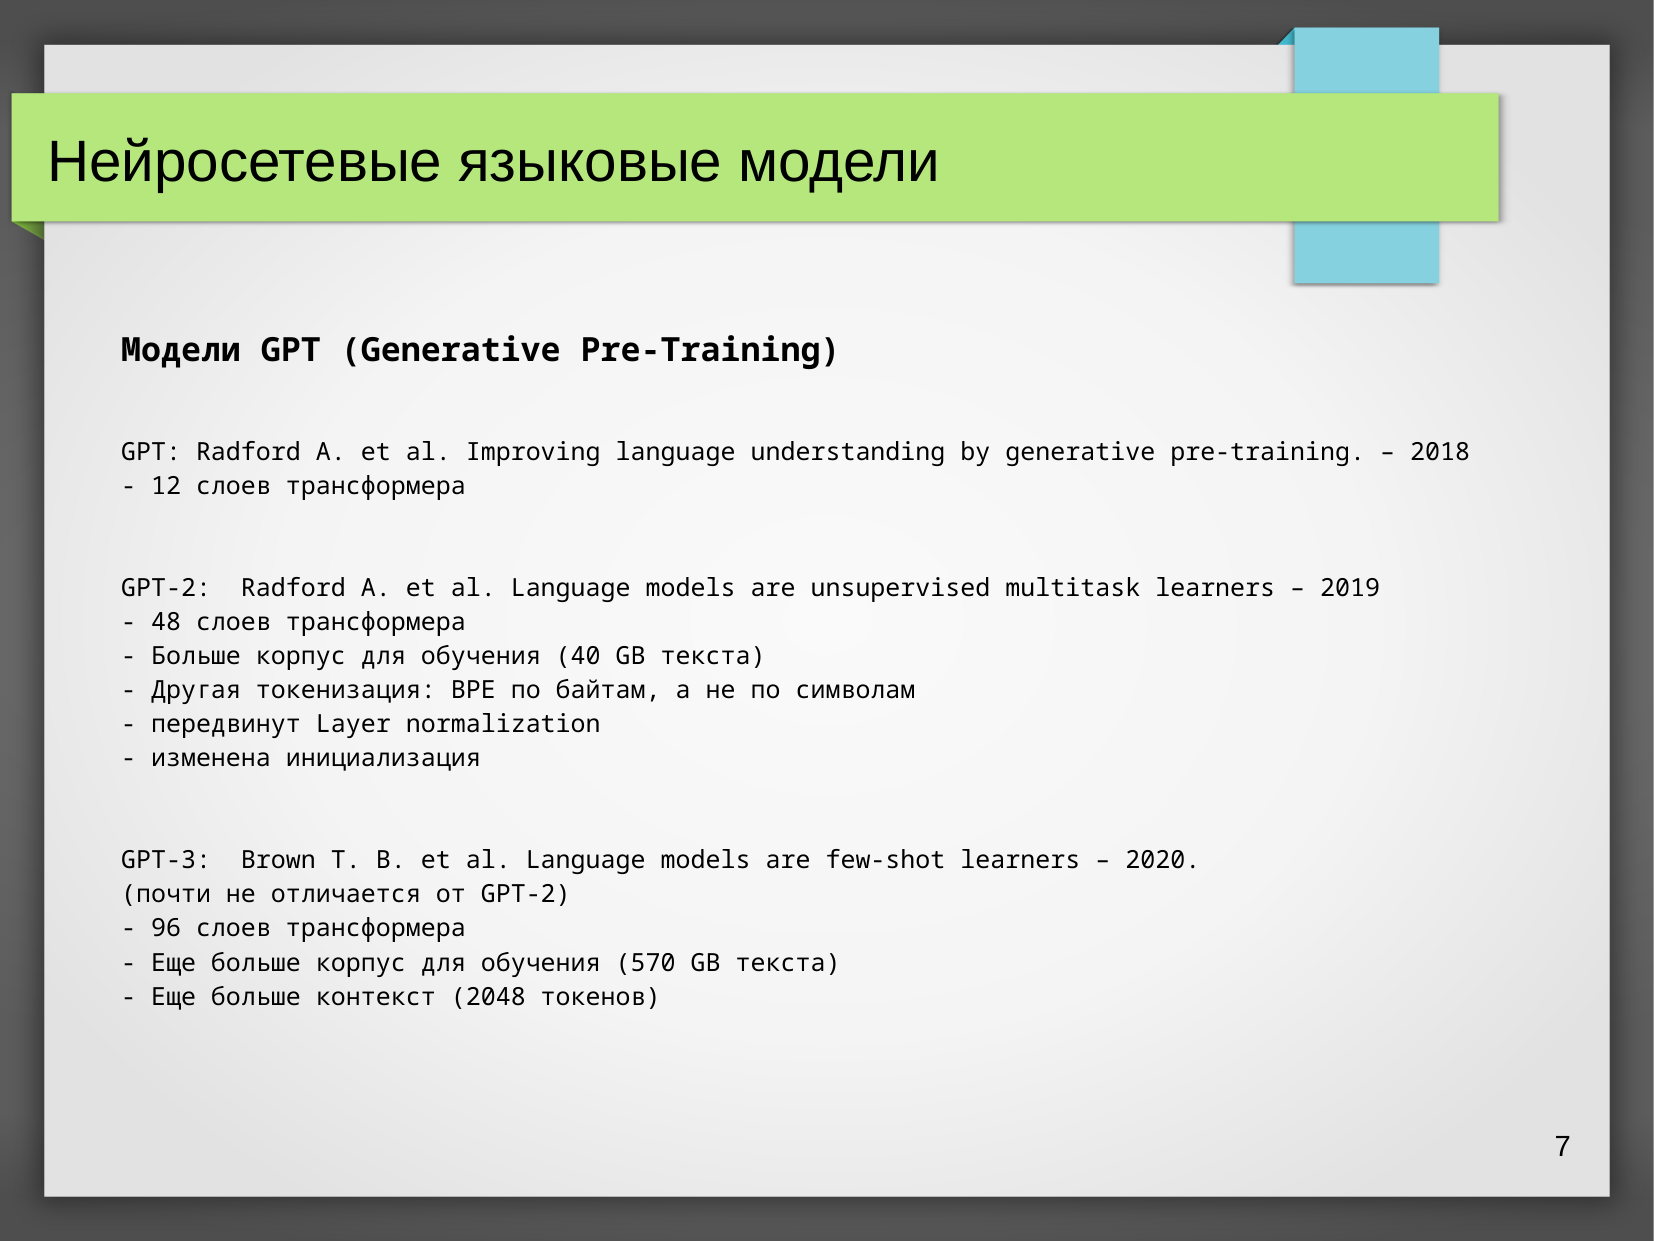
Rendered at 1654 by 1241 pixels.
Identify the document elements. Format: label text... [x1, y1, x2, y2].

title Нейросетевые языковые модели [47, 121, 1241, 201]
text_box Модели GPT (Generative Pre-Training) GPT: Radford A. et al. Improving language understanding by generative pre-training. – 2018 - 12 слоев трансформера GPT-2: Radford A. et al. Language models are unsupervised multitask learners – 2019 - 48 слоев трансформера - Больше корпус для обучения (40 GB текста) - Другая токенизация: BPE по байтам, а не по символам - передвинут Layer normalization - изменена инициализация GPT-3: Brown T. B. et al. Language models are few-shot learners – 2020. (почти не отличается от GPT-2) - 96 слоев трансформера - Еще больше корпус для обучения (570 GB текста) - Еще больше контекст (2048 токенов) [106, 318, 1595, 983]
picture [0, 0, 1654, 1241]
